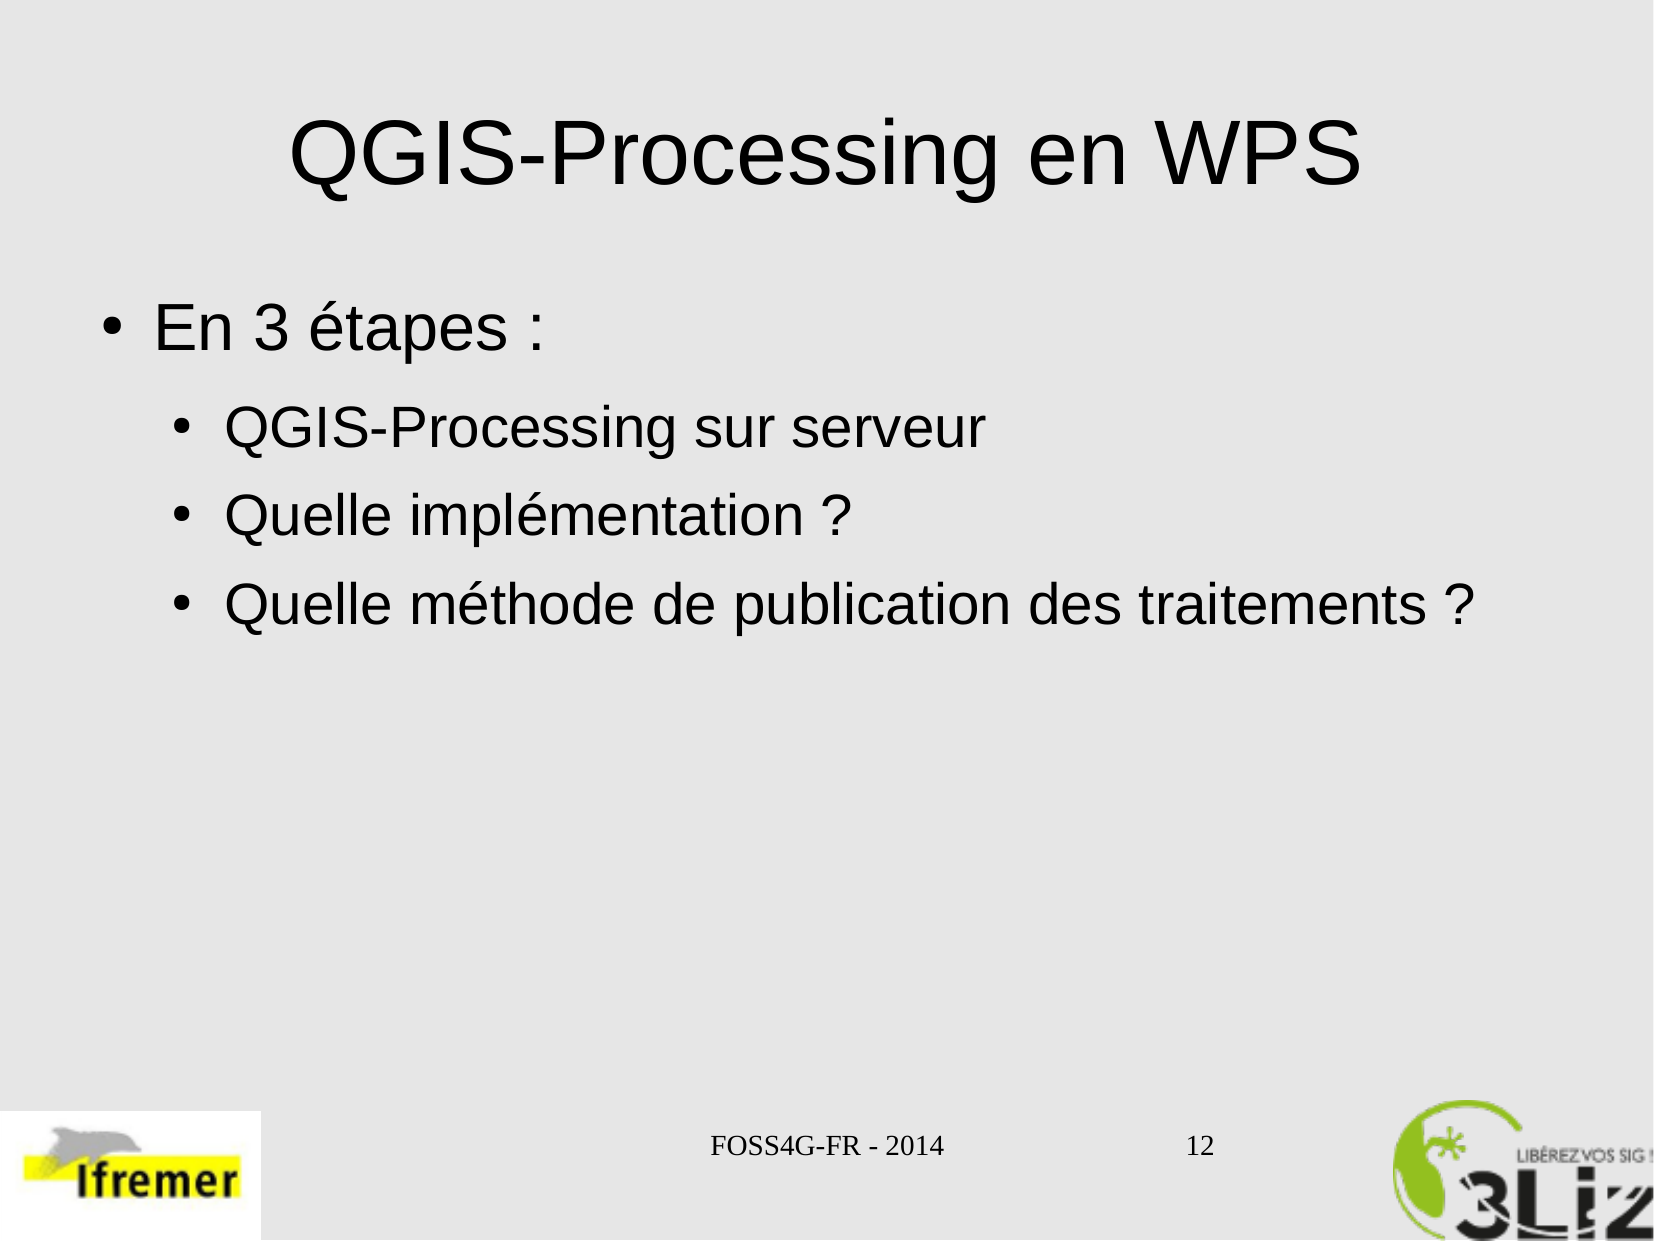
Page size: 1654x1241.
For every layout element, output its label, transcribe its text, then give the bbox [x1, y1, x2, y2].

title QGIS-Processing en WPS [82, 49, 1571, 257]
picture [1393, 1100, 1654, 1241]
list En 3 étapes : QGIS-Processing sur serveur Quelle implémentation ? Quelle méthode de publication des traitements ? [82, 290, 1571, 1010]
picture [0, 1111, 261, 1241]
